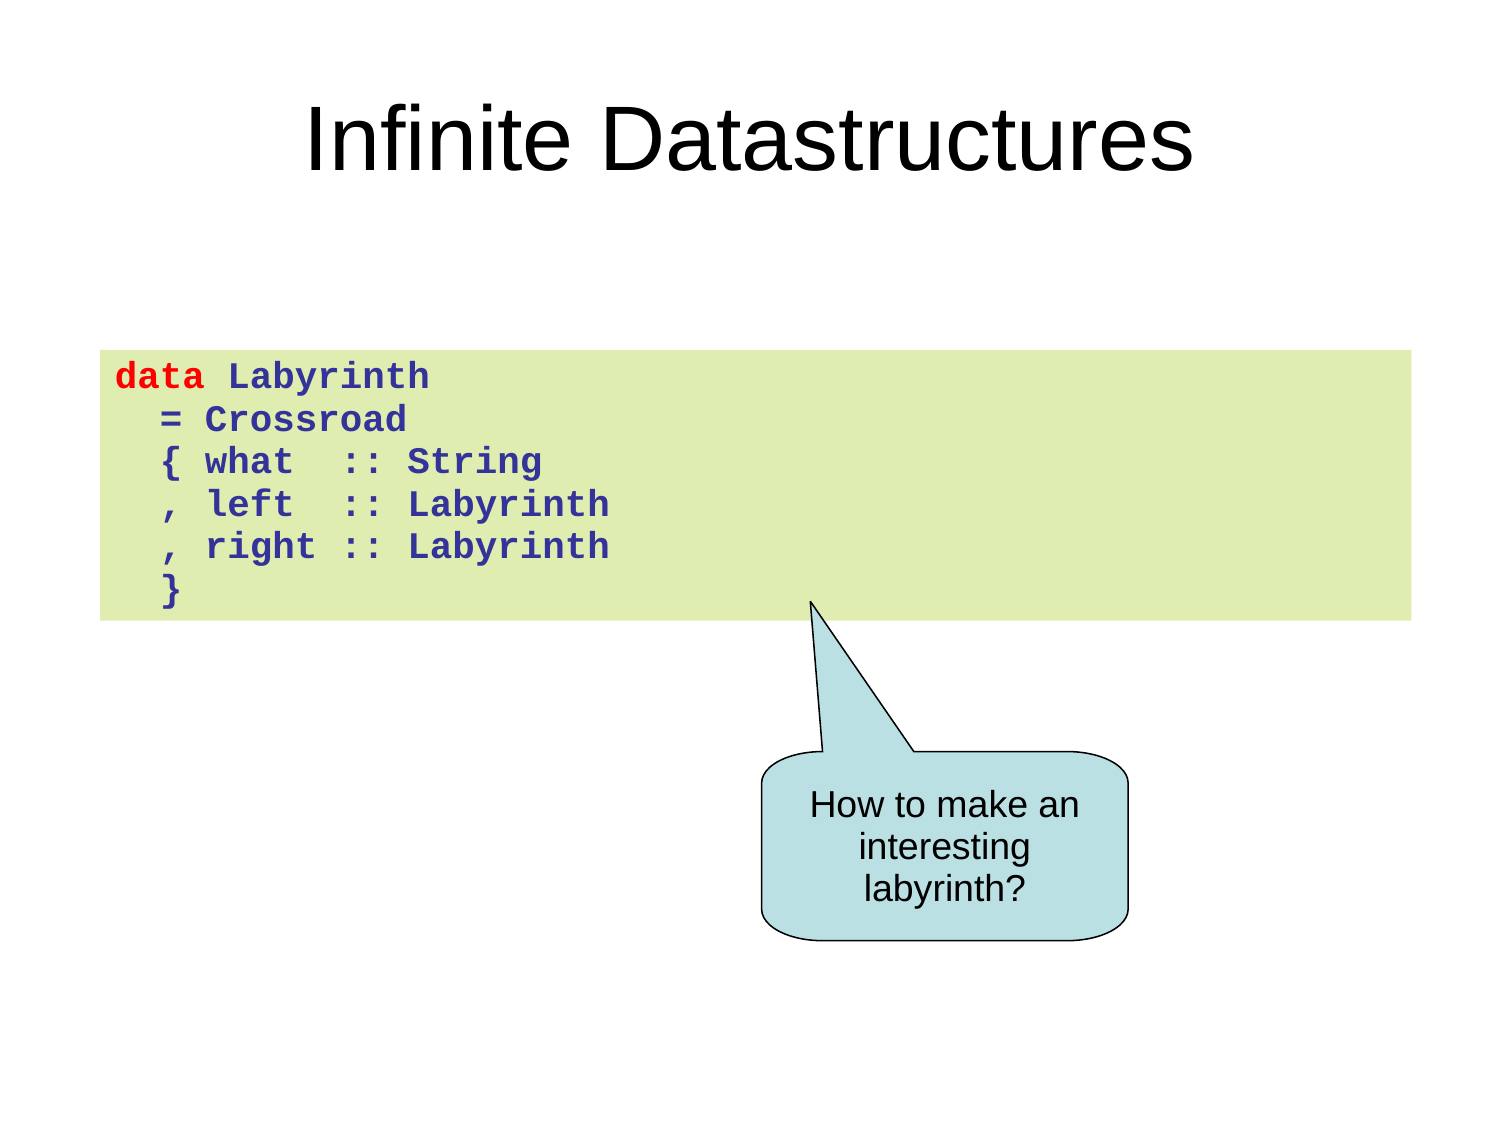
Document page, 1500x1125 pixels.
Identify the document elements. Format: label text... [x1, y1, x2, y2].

text_box How to make an interesting labyrinth? [761, 601, 1129, 941]
text_box data Labyrinth = Crossroad { what :: String , left :: Labyrinth , right :: Labyrinth } [100, 349, 1412, 621]
title Infinite Datastructures [75, 45, 1426, 233]
